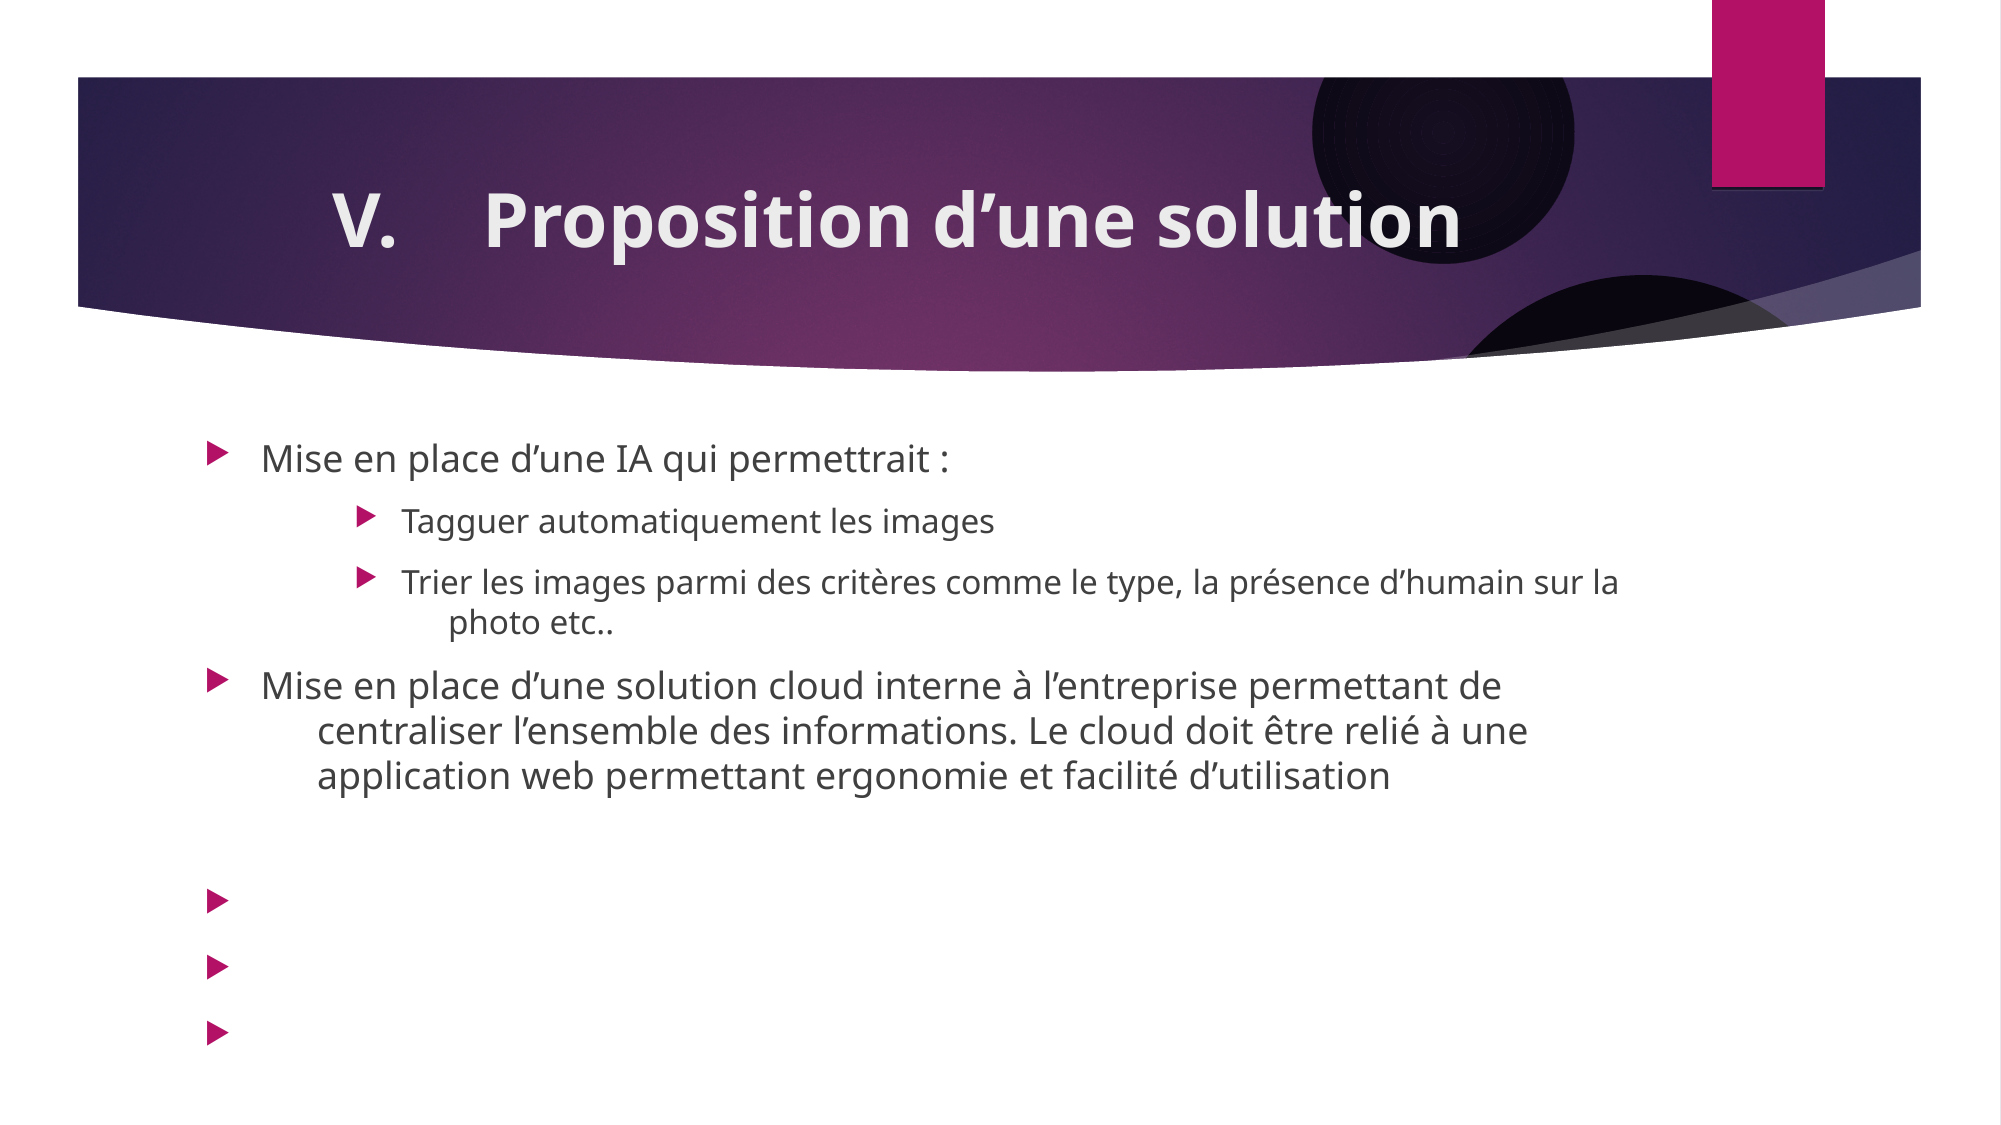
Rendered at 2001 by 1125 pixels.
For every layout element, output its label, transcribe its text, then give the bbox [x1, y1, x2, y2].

title V. Proposition d’une solution [189, 159, 1627, 276]
list Mise en place d’une IA qui permettrait : Tagguer automatiquement les images Trier les images parmi des critères comme le type, la présence d’humain sur la photo etc.. Mise en place d’une solution cloud interne à l’entreprise permettant de centraliser l’ensemble des informations. Le cloud doit être relié à une application web permettant ergonomie et facilité d’utilisation [189, 427, 1638, 988]
